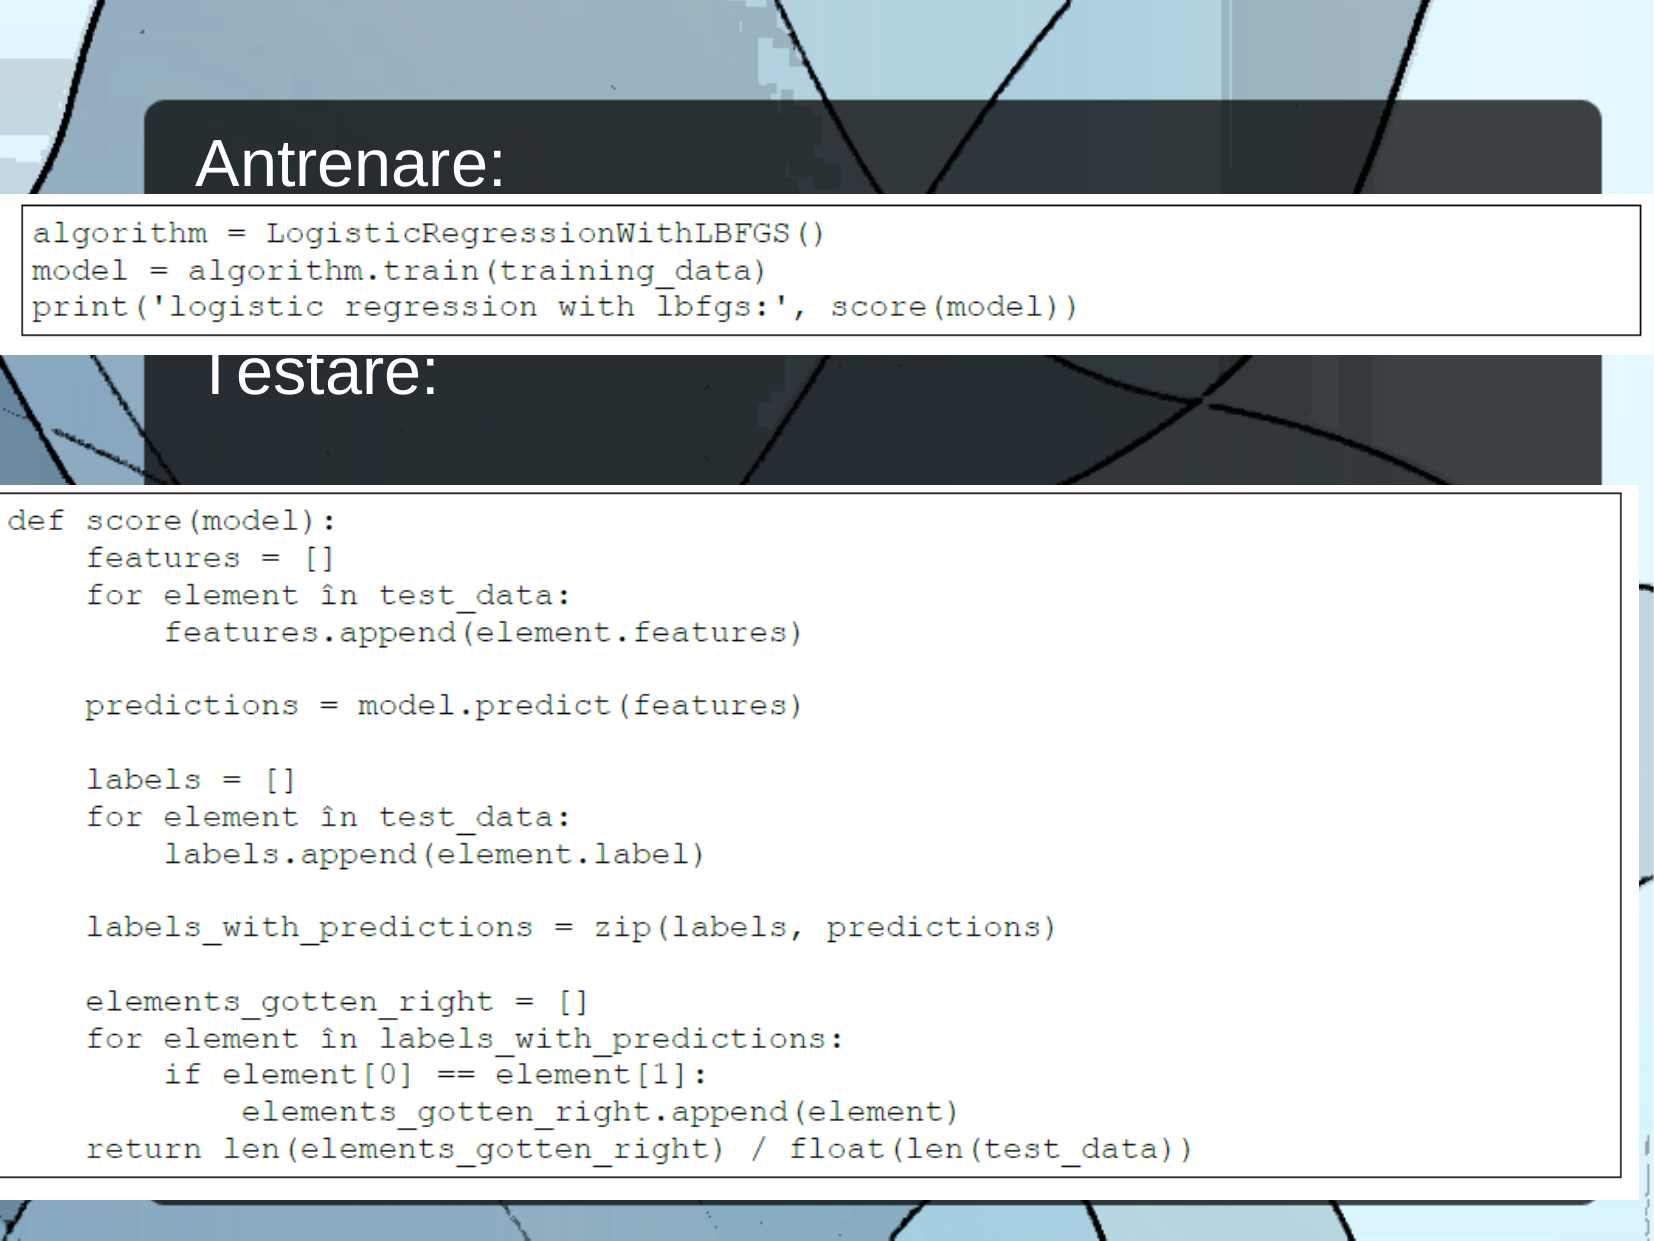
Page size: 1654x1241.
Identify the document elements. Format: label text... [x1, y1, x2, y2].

list Antrenare: Testare: [195, 355, 1561, 485]
list Antrenare: Testare: [195, 125, 1561, 194]
picture [0, 0, 1654, 1241]
